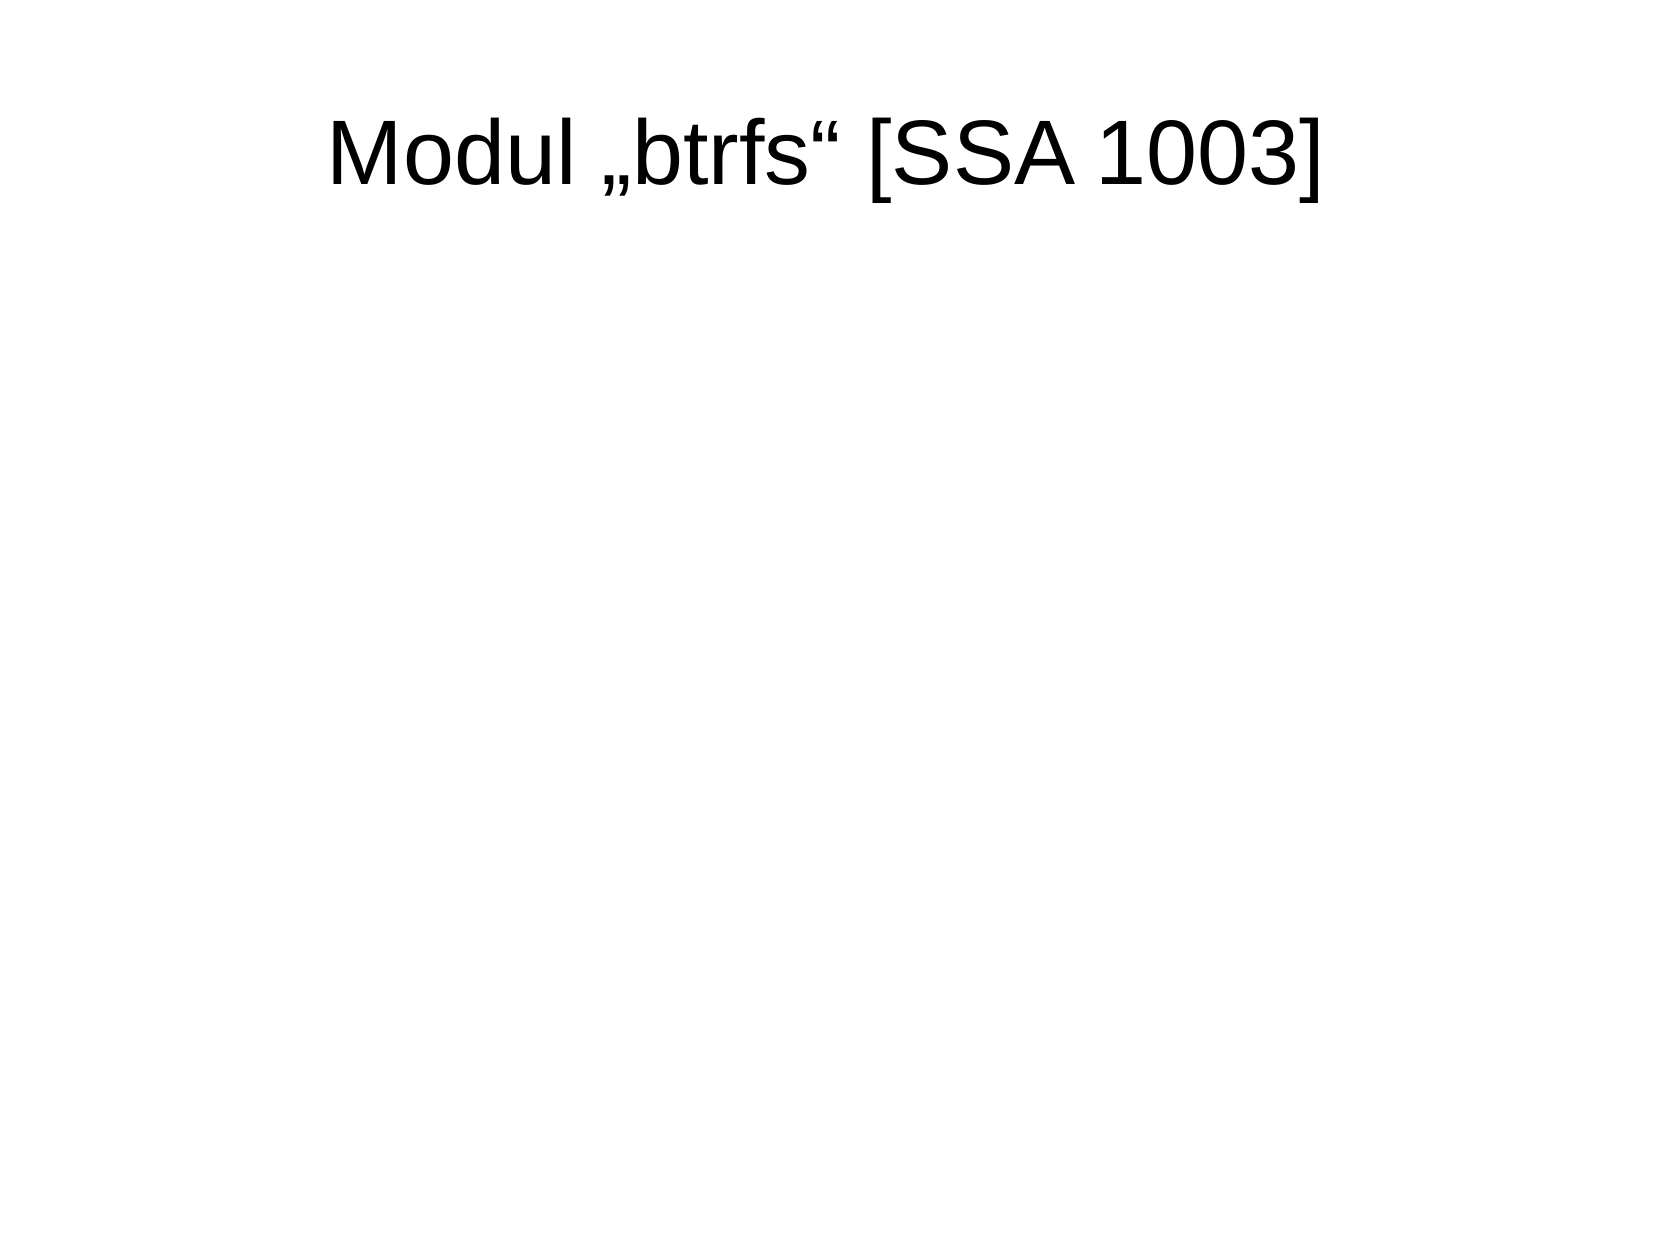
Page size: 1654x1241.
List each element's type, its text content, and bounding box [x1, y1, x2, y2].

title Modul „btrfs“ [SSA 1003] [82, 101, 1571, 205]
